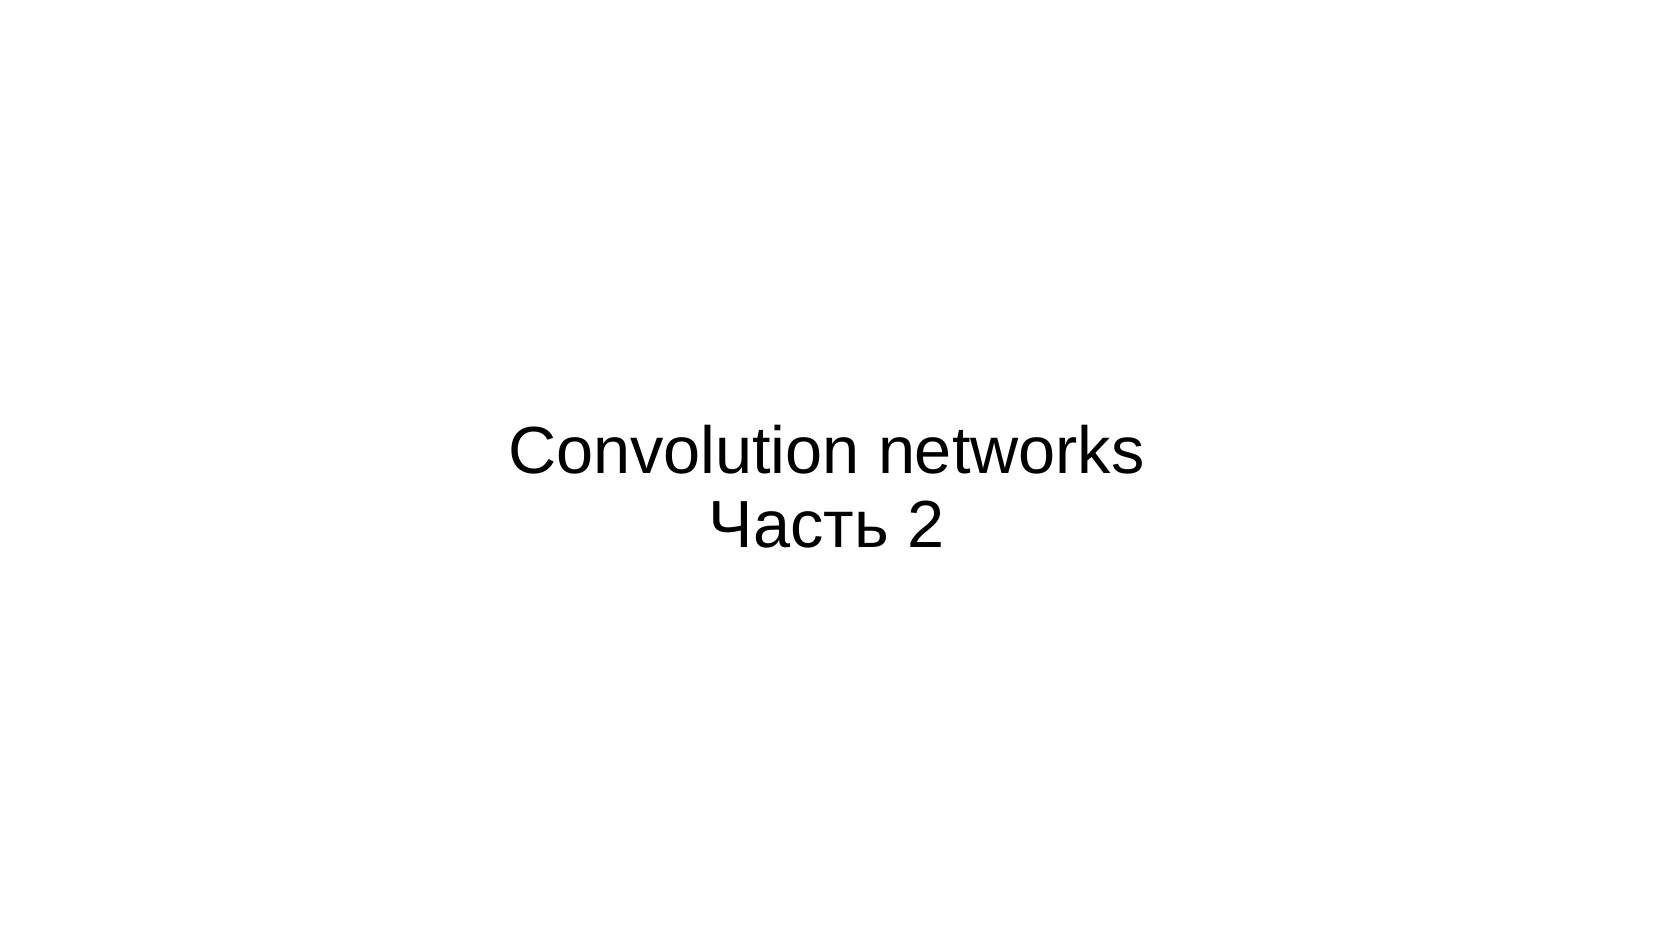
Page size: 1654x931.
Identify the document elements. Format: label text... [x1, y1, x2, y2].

subtitle Convolution networks Часть 2 [82, 217, 1571, 758]
